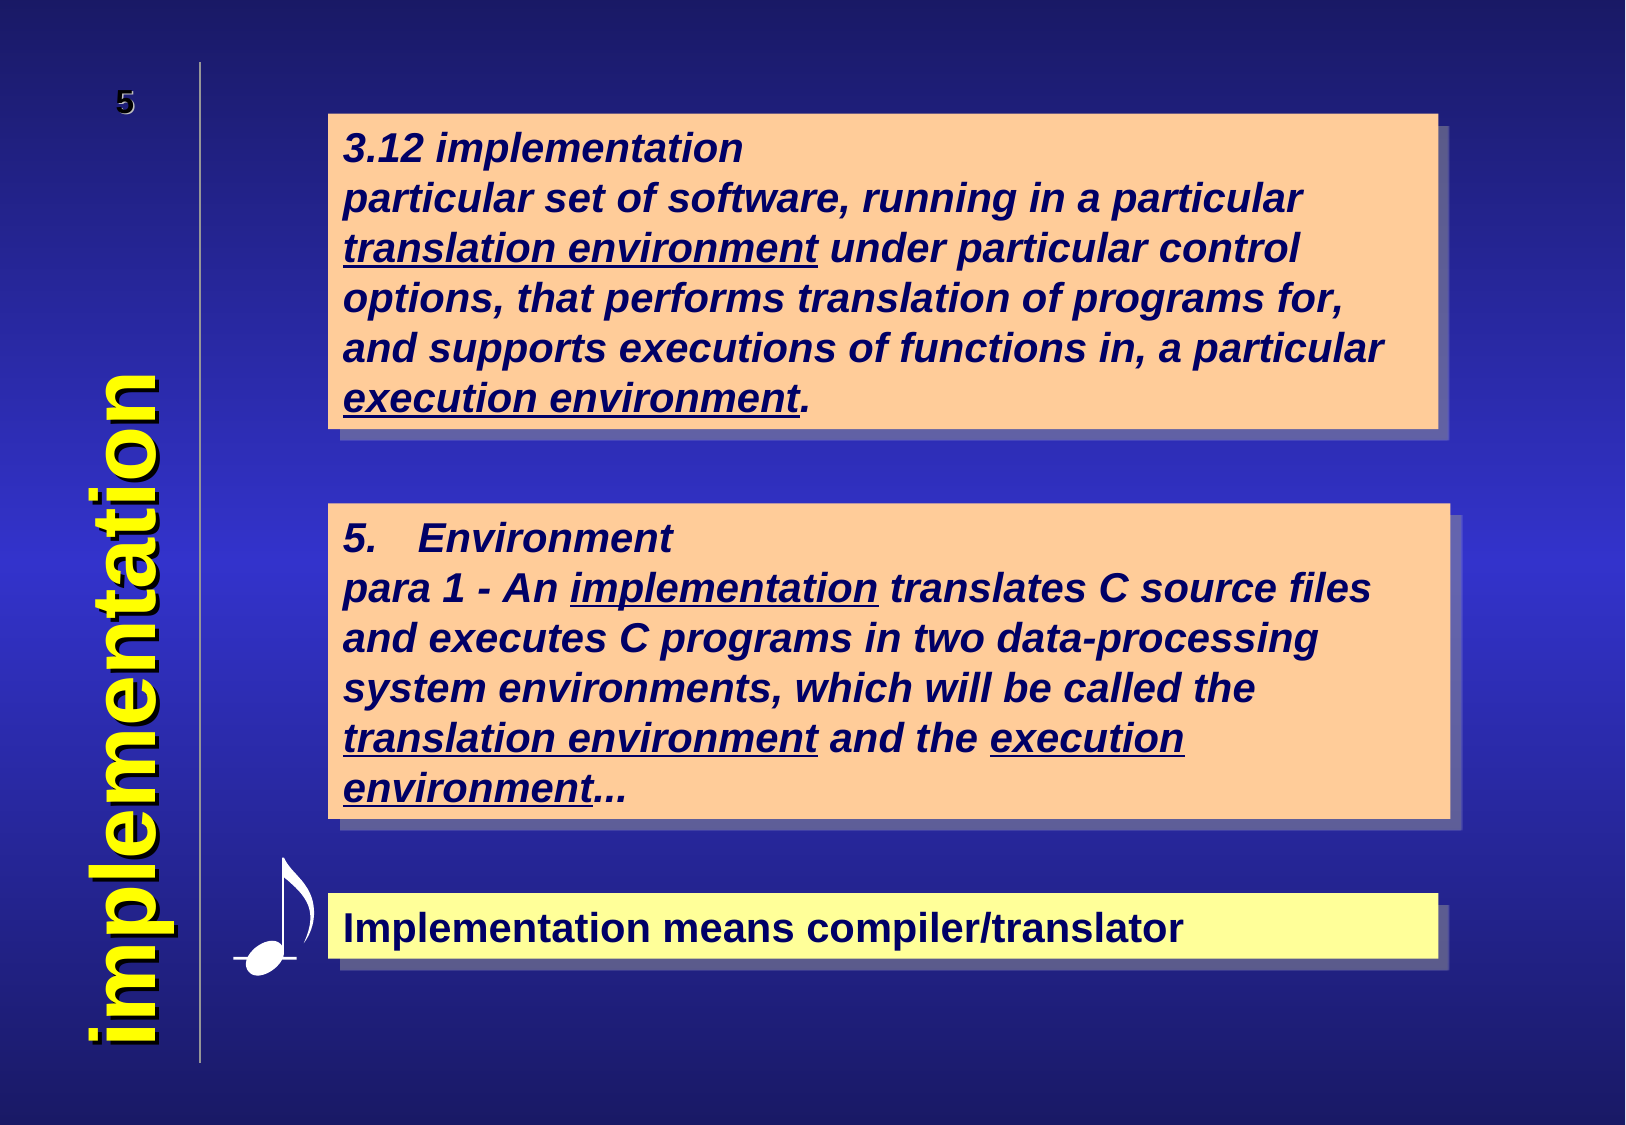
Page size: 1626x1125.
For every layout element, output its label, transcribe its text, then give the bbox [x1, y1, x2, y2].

text_box Environment para 1 - An implementation translates C source files and executes C programs in two data-processing system environments, which will be called the translation environment and the execution environment... [328, 503, 1451, 819]
text_box [233, 857, 315, 976]
text_box 3.12 implementation particular set of software, running in a particular translation environment under particular control options, that performs translation of programs for, and supports executions of functions in, a particular execution environment. [328, 113, 1439, 430]
text_box Implementation means compiler/translator [328, 893, 1439, 959]
list [212, 62, 1550, 1063]
title implementation [50, 187, 188, 1063]
